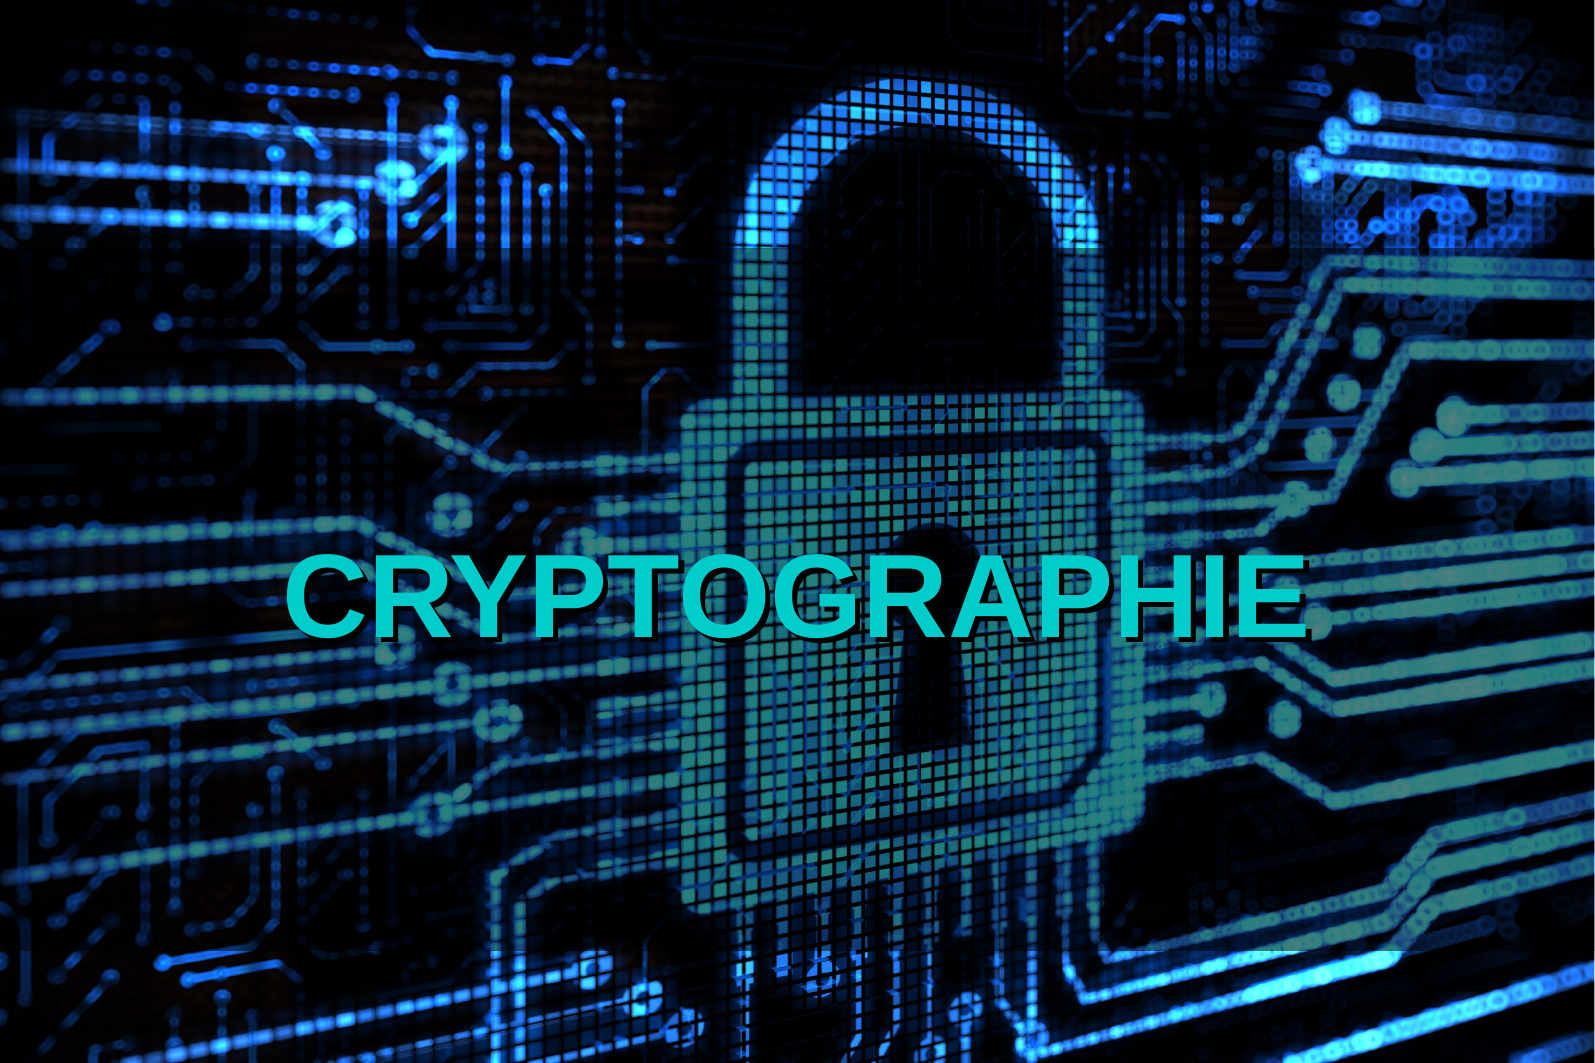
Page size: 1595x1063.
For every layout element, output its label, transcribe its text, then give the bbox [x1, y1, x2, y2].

title CRYPTOGRAPHIE [79, 389, 1515, 804]
picture [0, 0, 1595, 1063]
